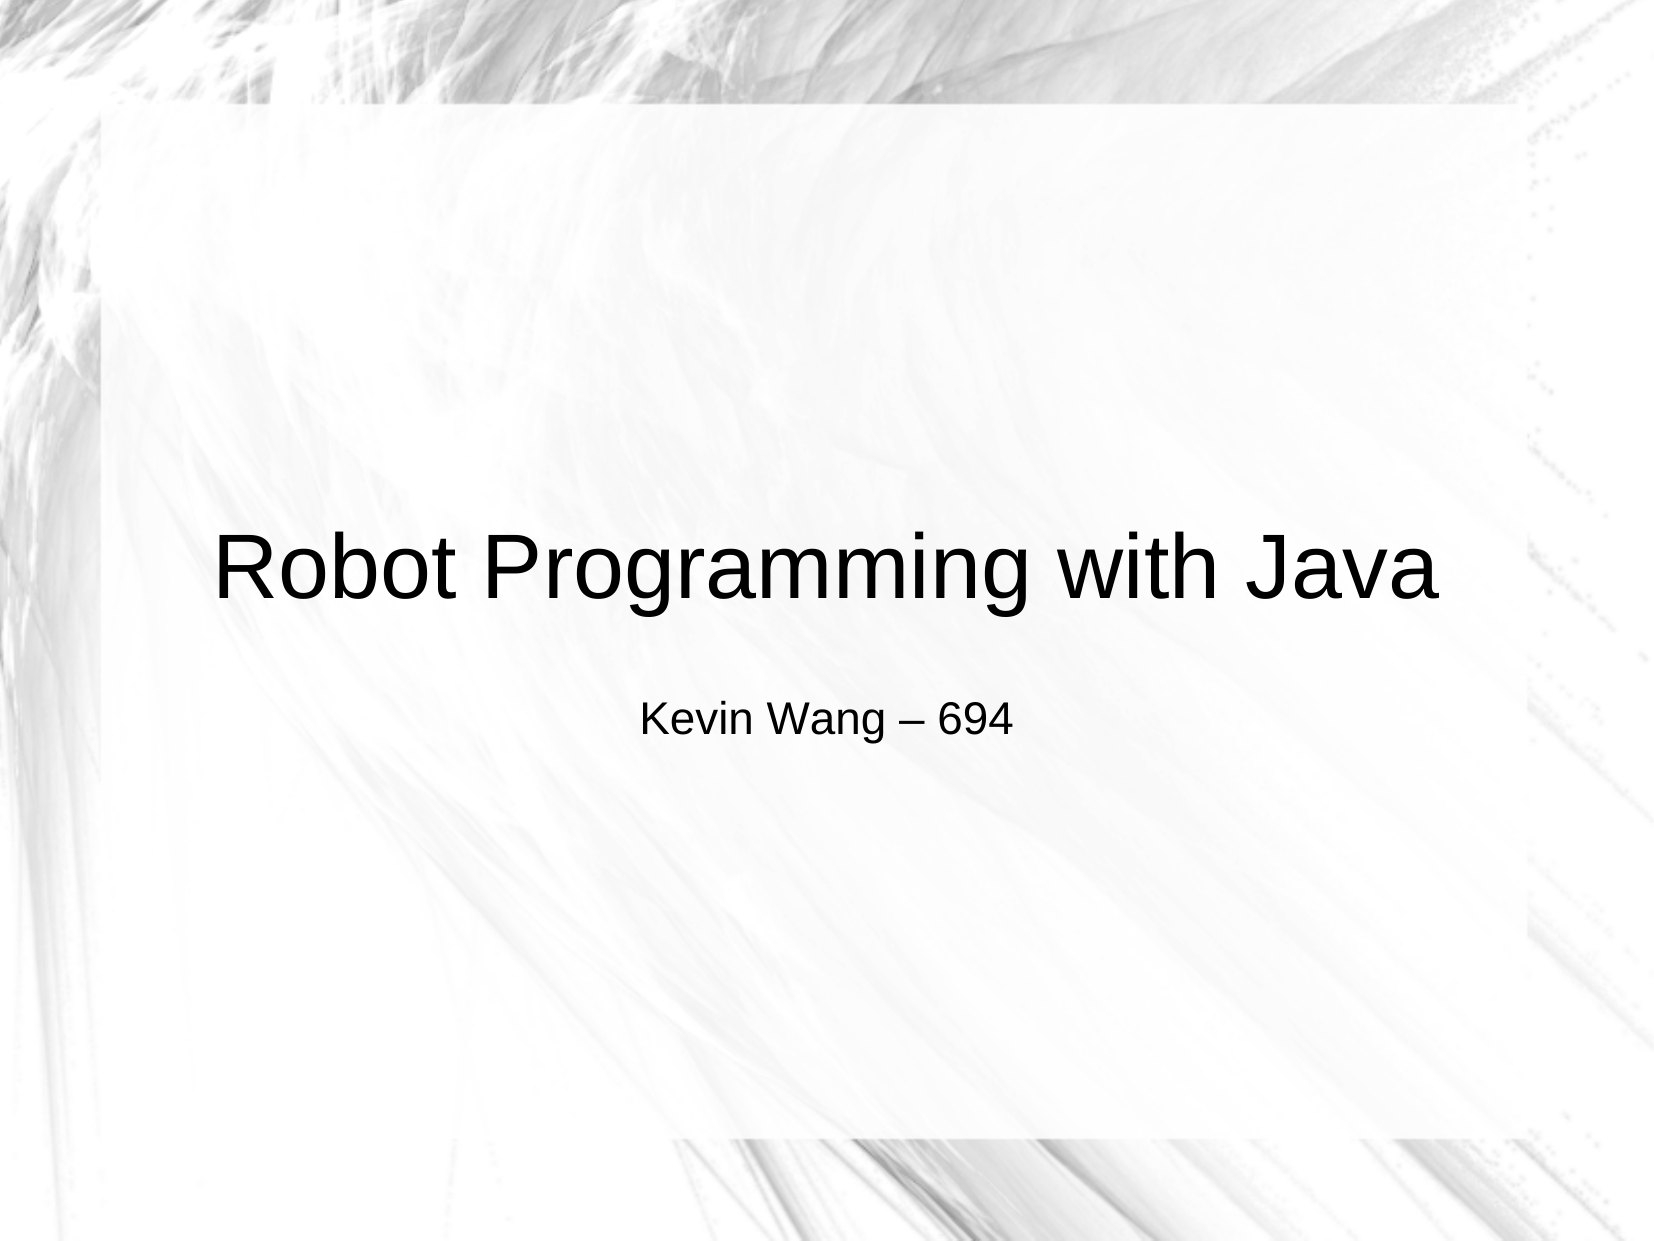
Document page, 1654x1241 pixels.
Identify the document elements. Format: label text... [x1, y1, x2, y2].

picture [0, 0, 1654, 1241]
subtitle Robot Programming with Java Kevin Wang – 694 [82, 150, 1571, 1110]
